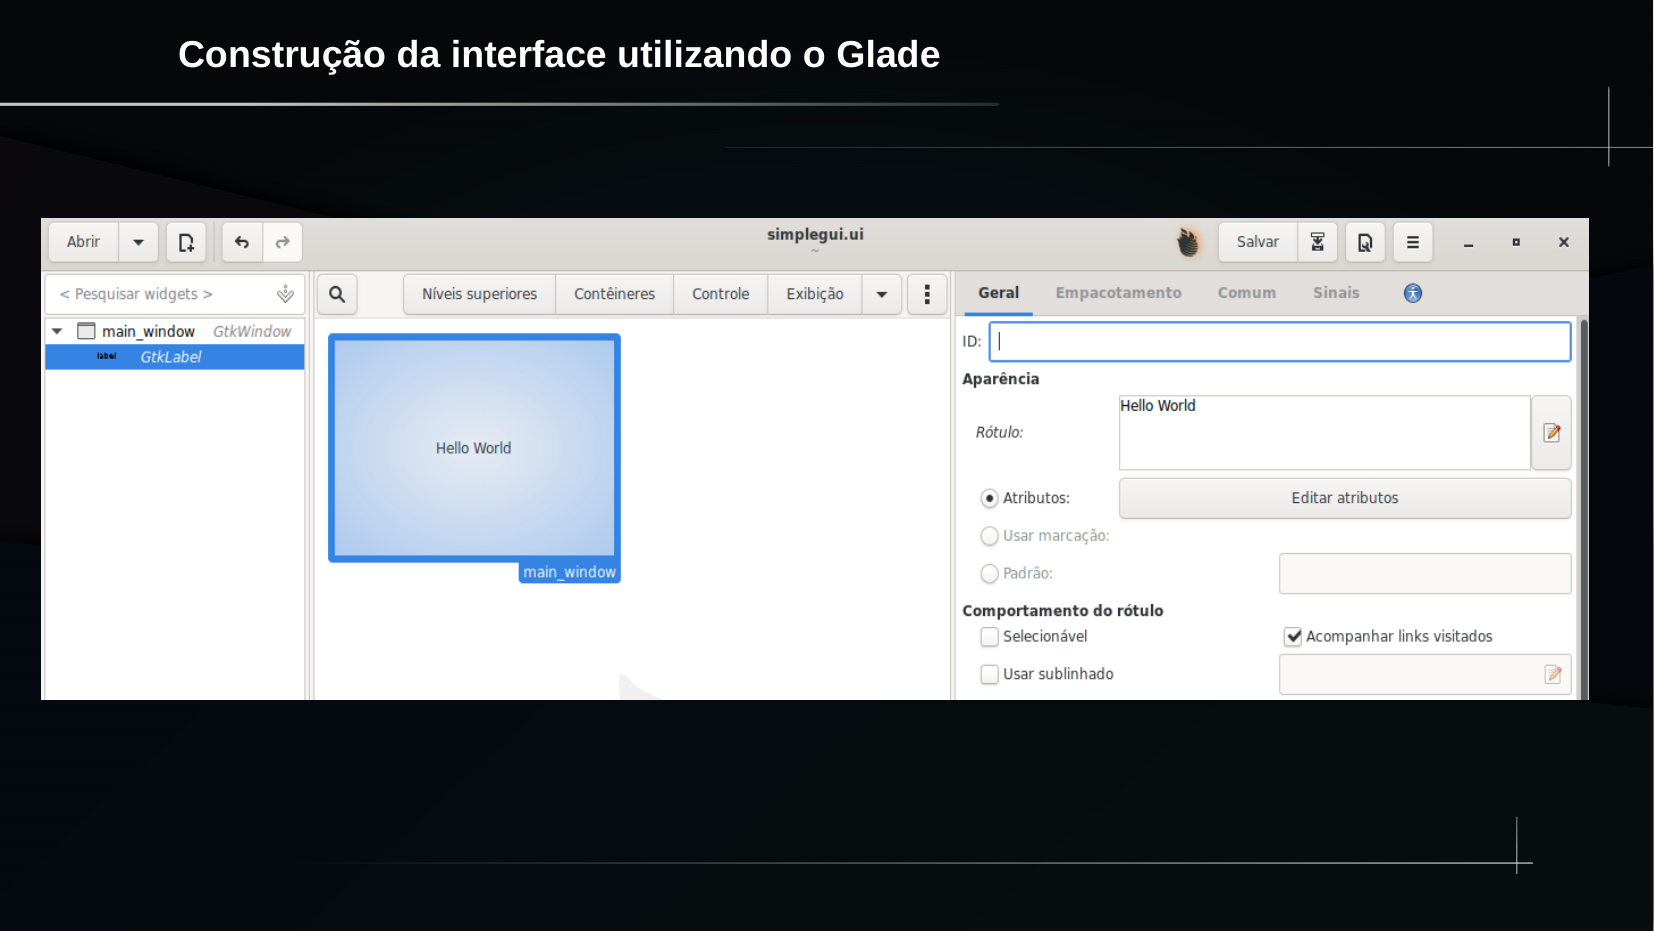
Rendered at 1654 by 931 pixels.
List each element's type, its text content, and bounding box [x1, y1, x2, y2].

picture [0, 0, 1654, 931]
text_box Construção da interface utilizando o Glade [163, 25, 957, 83]
